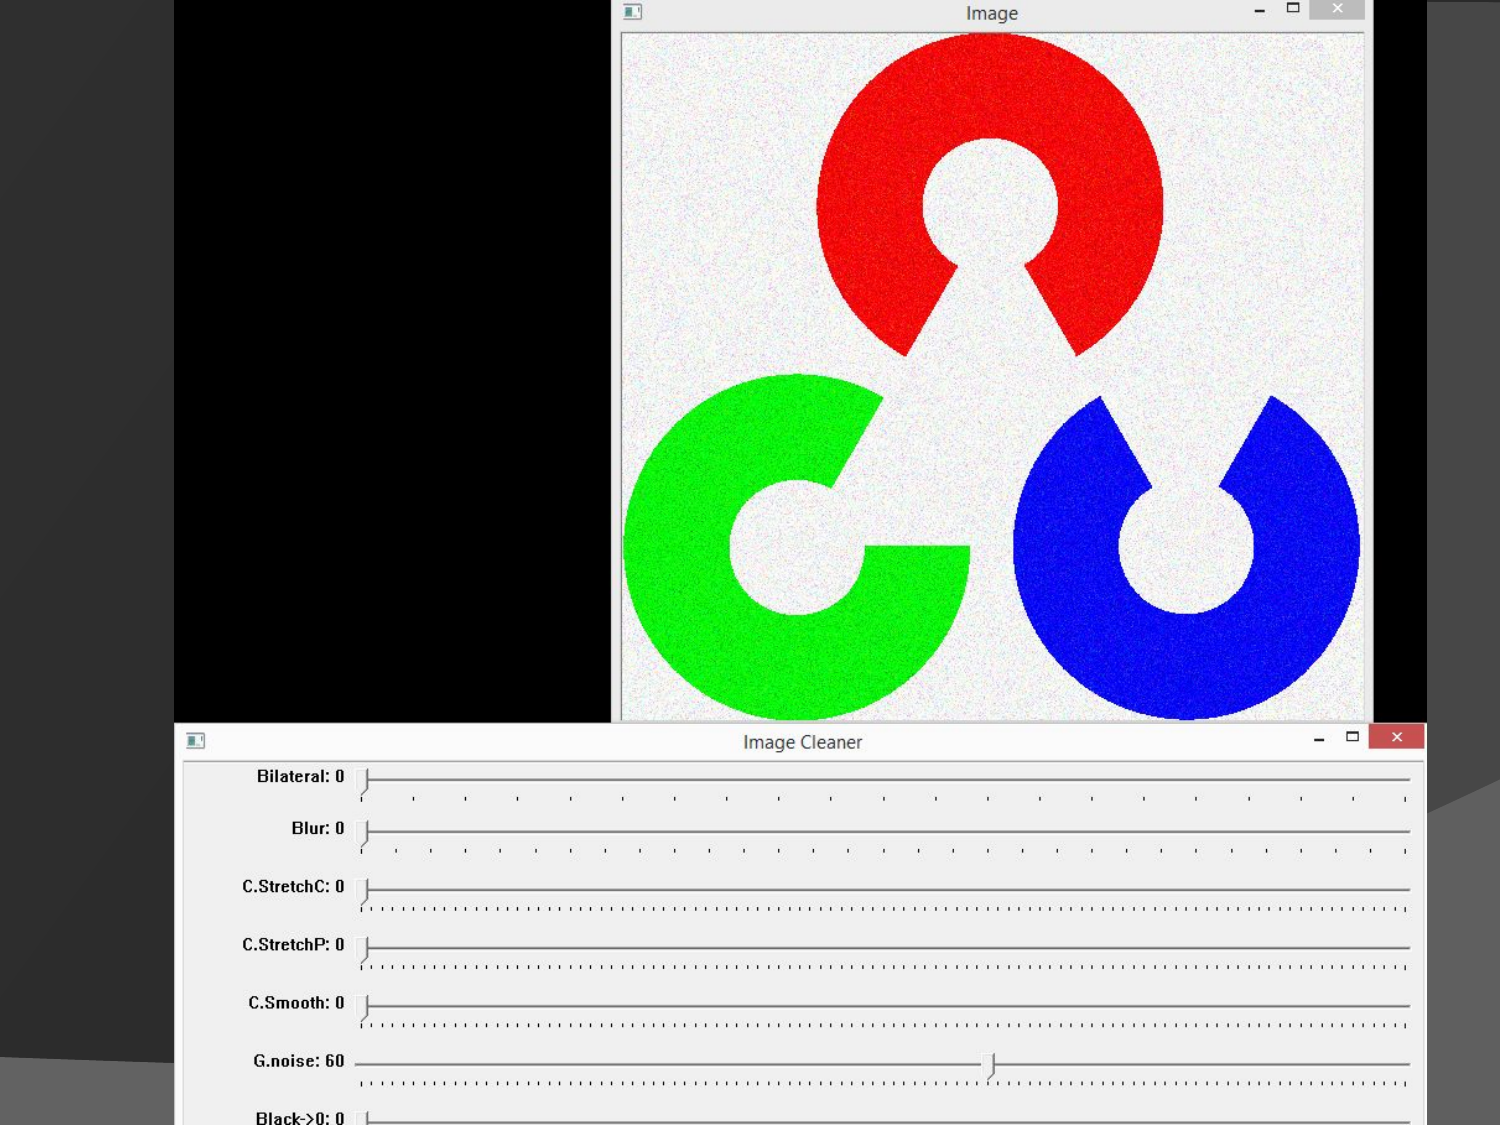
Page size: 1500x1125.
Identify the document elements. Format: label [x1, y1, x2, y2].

picture [174, 0, 1427, 1125]
